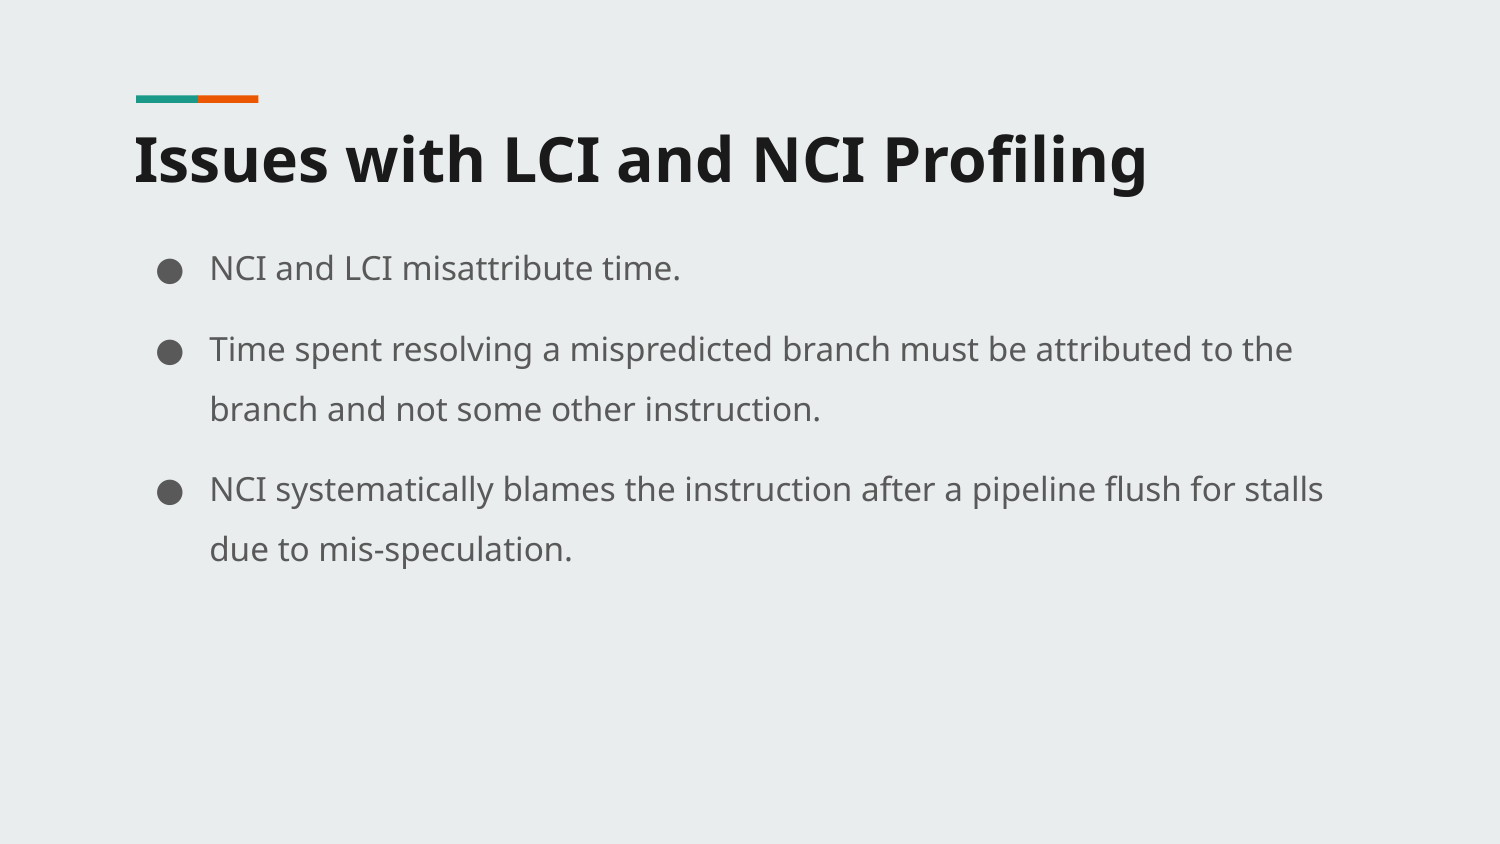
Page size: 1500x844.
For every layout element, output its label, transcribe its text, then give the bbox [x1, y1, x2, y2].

text_box NCI and LCI misattribute time. Time spent resolving a mispredicted branch must be attributed to the branch and not some other instruction. NCI systematically blames the instruction after a pipeline flush for stalls due to mis-speculation. [119, 246, 1381, 649]
text_box Issues with LCI and NCI Profiling [119, 104, 1381, 246]
